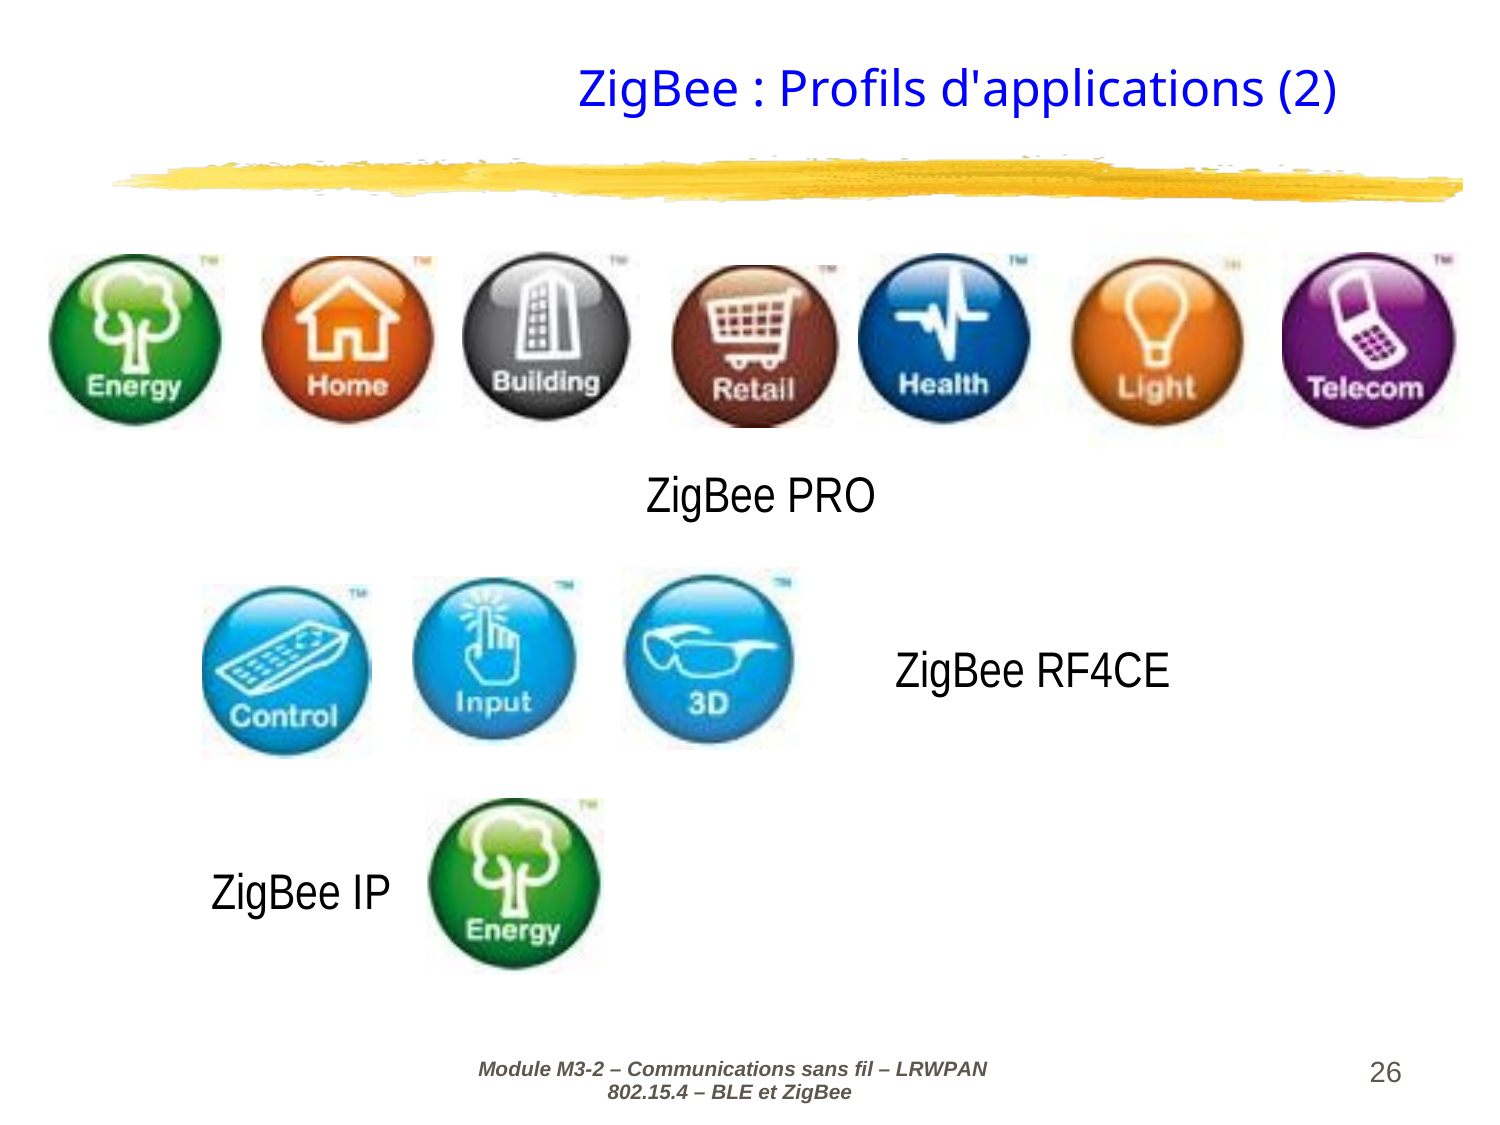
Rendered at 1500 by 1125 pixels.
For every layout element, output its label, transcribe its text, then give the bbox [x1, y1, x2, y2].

picture [202, 584, 372, 759]
picture [412, 576, 583, 746]
picture [858, 253, 1037, 429]
picture [1044, 232, 1281, 450]
picture [112, 149, 1463, 213]
text_box ZigBee IP [197, 855, 407, 929]
picture [1282, 252, 1460, 439]
picture [47, 254, 225, 430]
picture [462, 250, 640, 429]
picture [671, 265, 849, 429]
text_box ZigBee PRO [632, 458, 892, 531]
picture [217, 646, 225, 653]
picture [260, 256, 438, 429]
picture [621, 567, 801, 750]
text_box ZigBee RF4CE [880, 633, 1186, 707]
picture [426, 798, 604, 974]
title ZigBee : Profils d'applications (2) [62, 37, 1338, 138]
